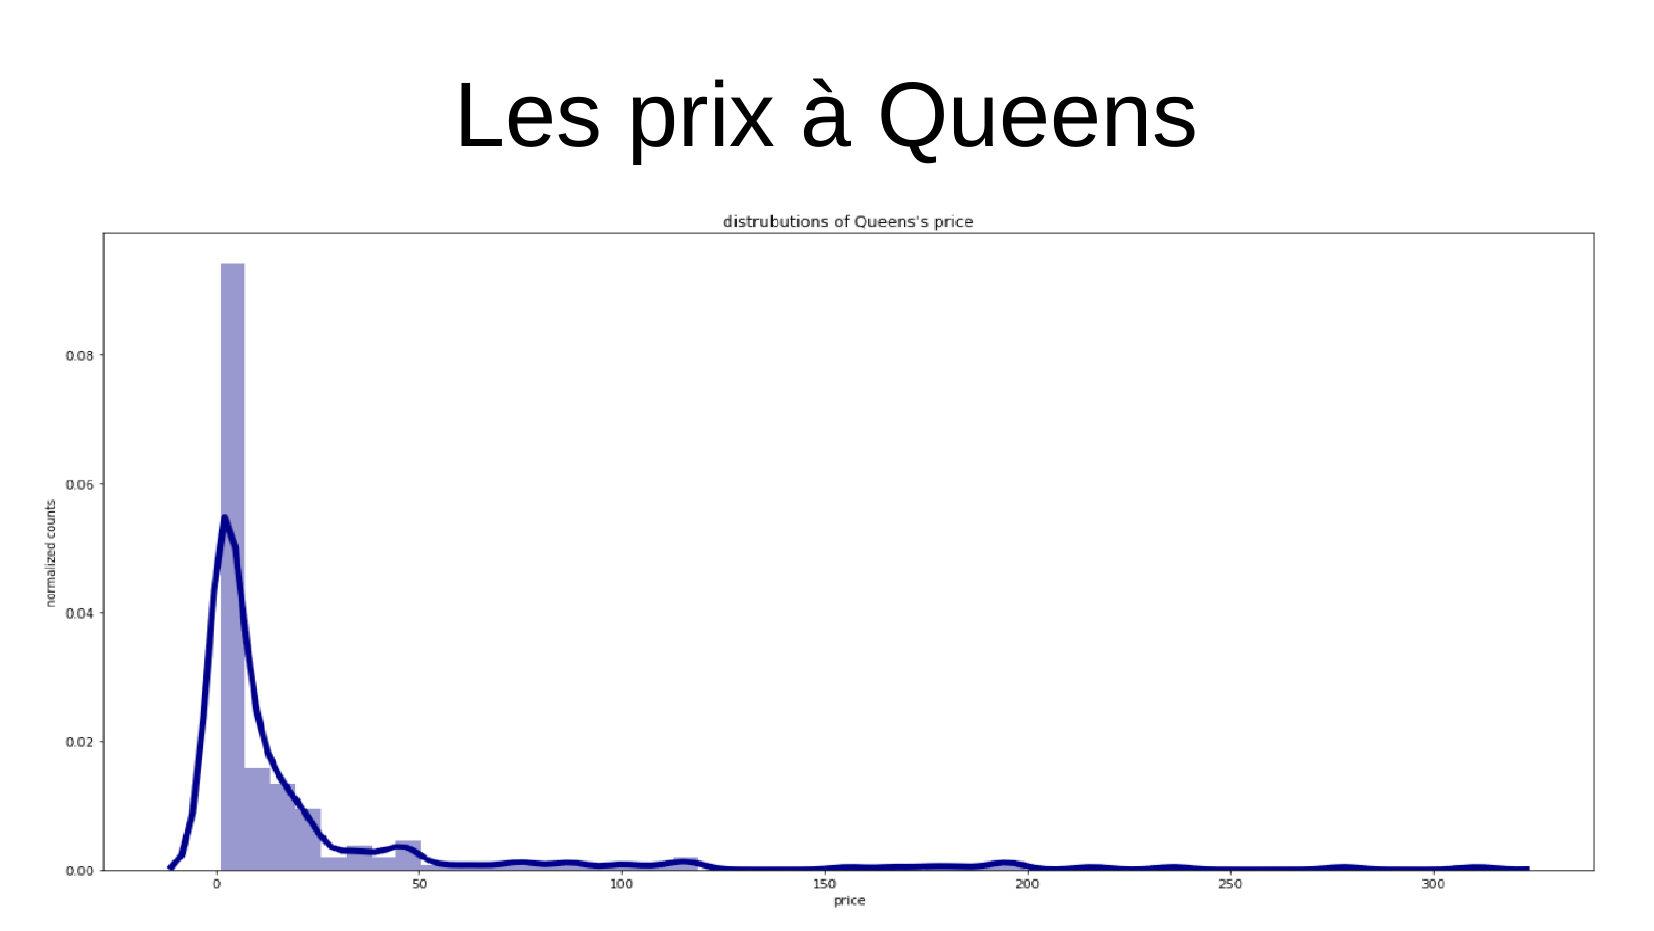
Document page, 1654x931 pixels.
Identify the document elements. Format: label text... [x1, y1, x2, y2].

title Les prix à Queens [82, 37, 1571, 177]
picture [26, 177, 1630, 910]
